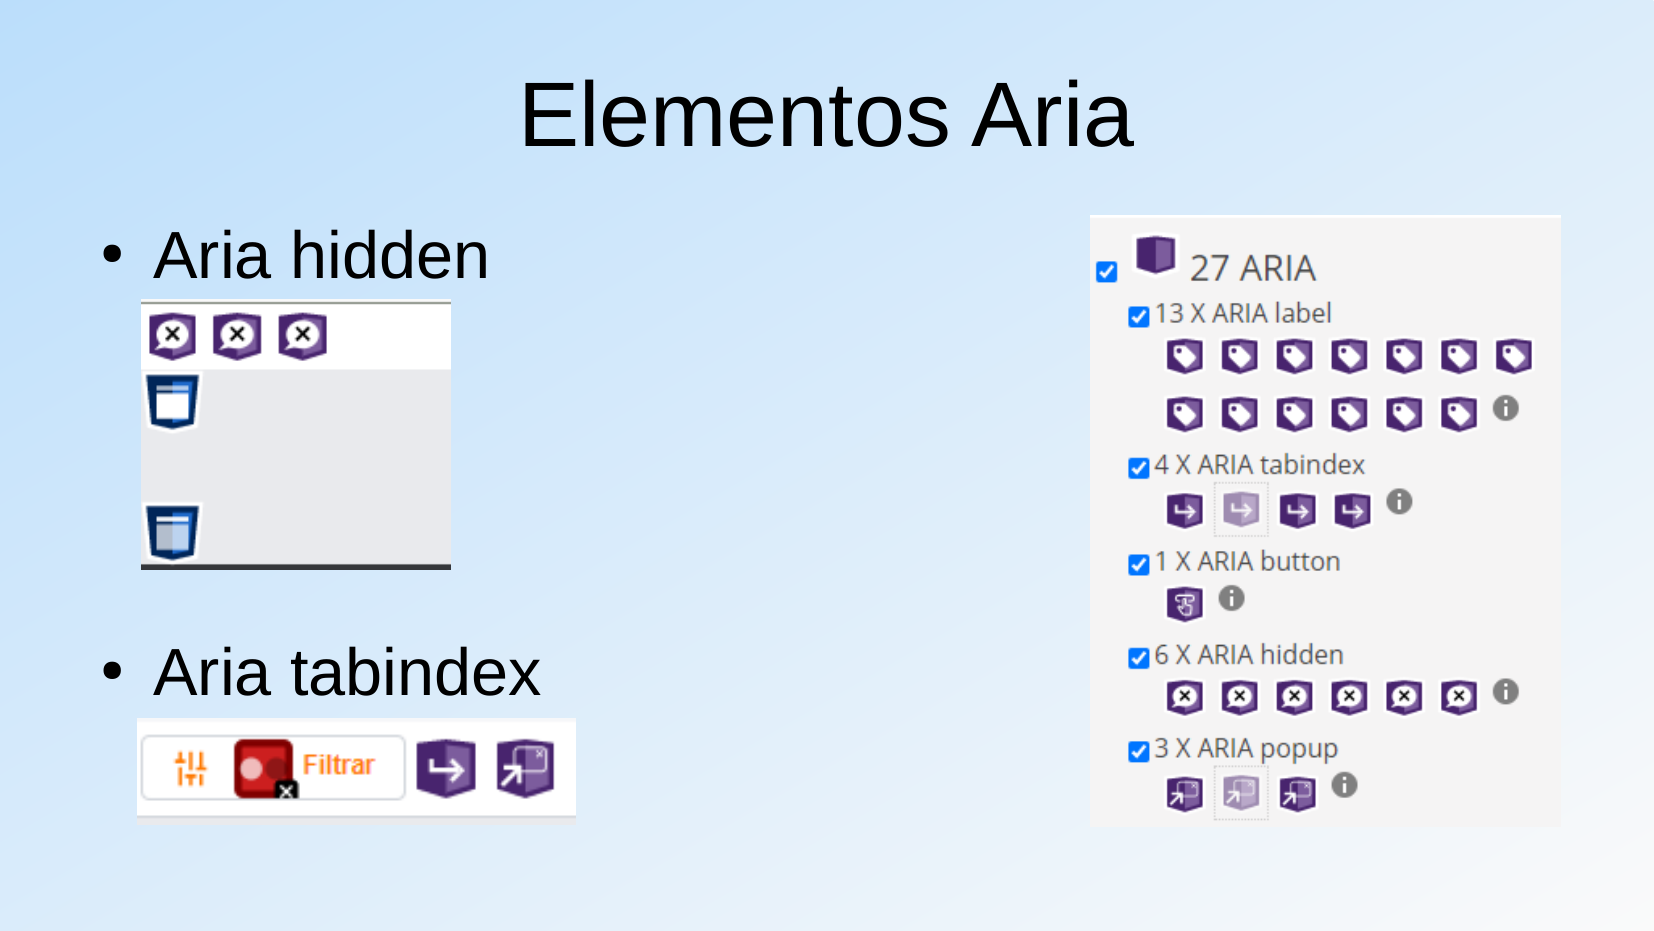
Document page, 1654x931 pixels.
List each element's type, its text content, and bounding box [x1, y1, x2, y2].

picture [137, 718, 576, 826]
list Aria hidden Aria tabindex [82, 217, 1090, 758]
title Elementos Aria [82, 37, 1571, 193]
picture [1090, 215, 1561, 827]
list Aria hidden Aria tabindex [1561, 217, 1571, 758]
picture [141, 299, 451, 571]
